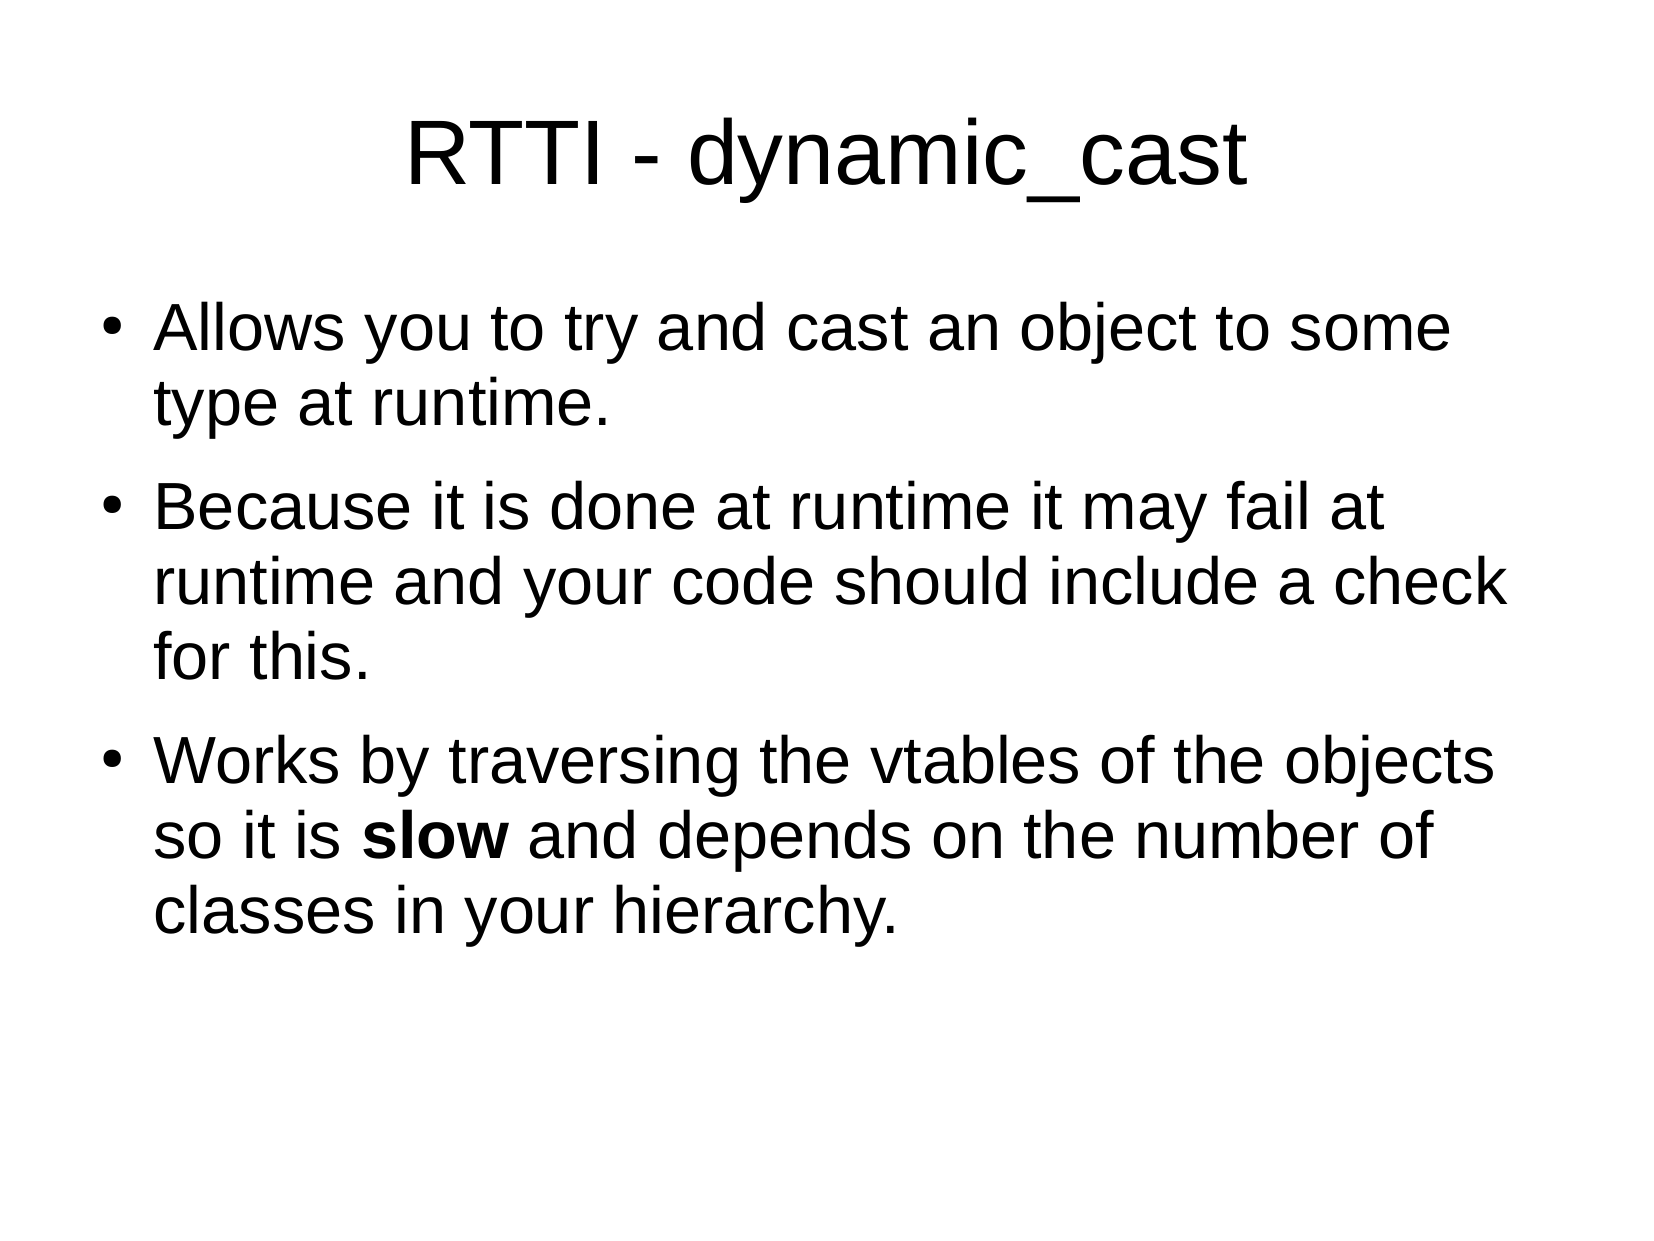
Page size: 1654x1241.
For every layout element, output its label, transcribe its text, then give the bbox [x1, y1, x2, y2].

list Allows you to try and cast an object to some type at runtime. Because it is done at runtime it may fail at runtime and your code should include a check for this. Works by traversing the vtables of the objects so it is slow and depends on the number of classes in your hierarchy. [82, 290, 1571, 1109]
title RTTI - dynamic_cast [82, 49, 1571, 257]
